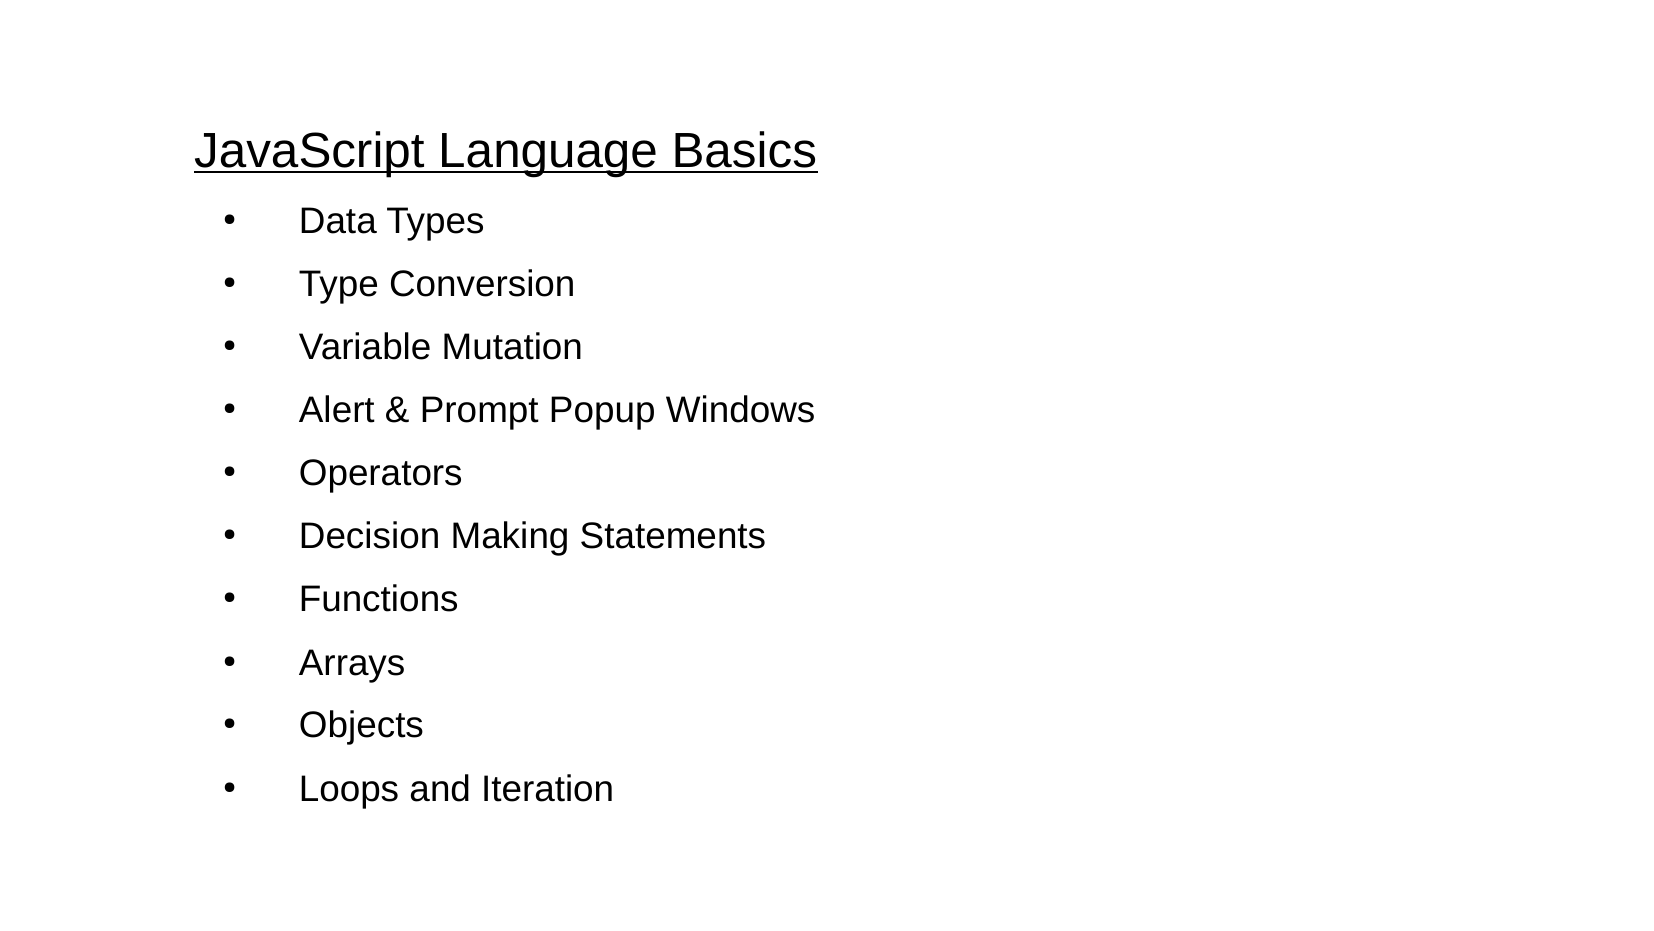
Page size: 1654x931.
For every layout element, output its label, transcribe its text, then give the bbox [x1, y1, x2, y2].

list JavaScript Language Basics Data Types Type Conversion Variable Mutation Alert & Prompt Popup Windows Operators Decision Making Statements Functions Arrays Objects Loops and Iteration [141, 123, 1515, 820]
